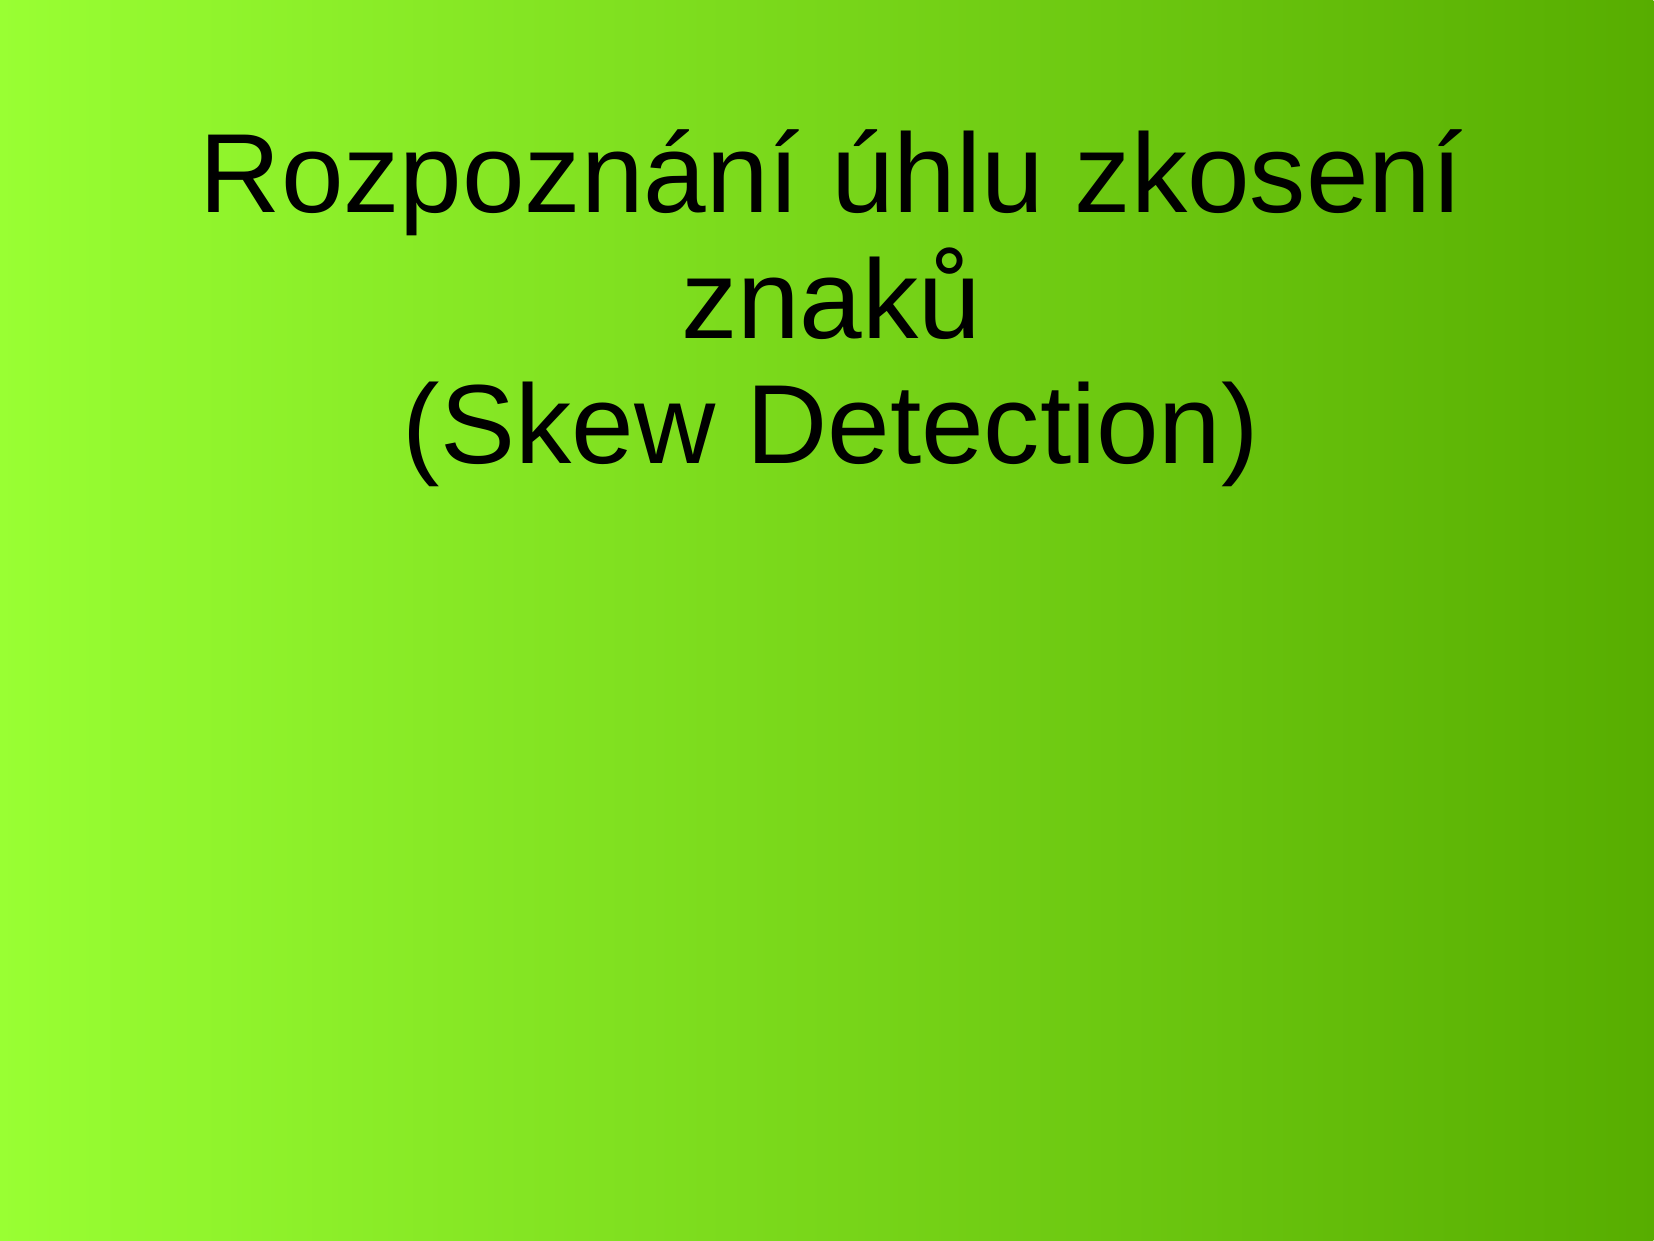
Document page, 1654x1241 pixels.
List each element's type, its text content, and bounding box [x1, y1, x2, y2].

title Rozpoznání úhlu zkosení znaků (Skew Detection) [86, 110, 1576, 488]
subtitle [82, 290, 1571, 1109]
